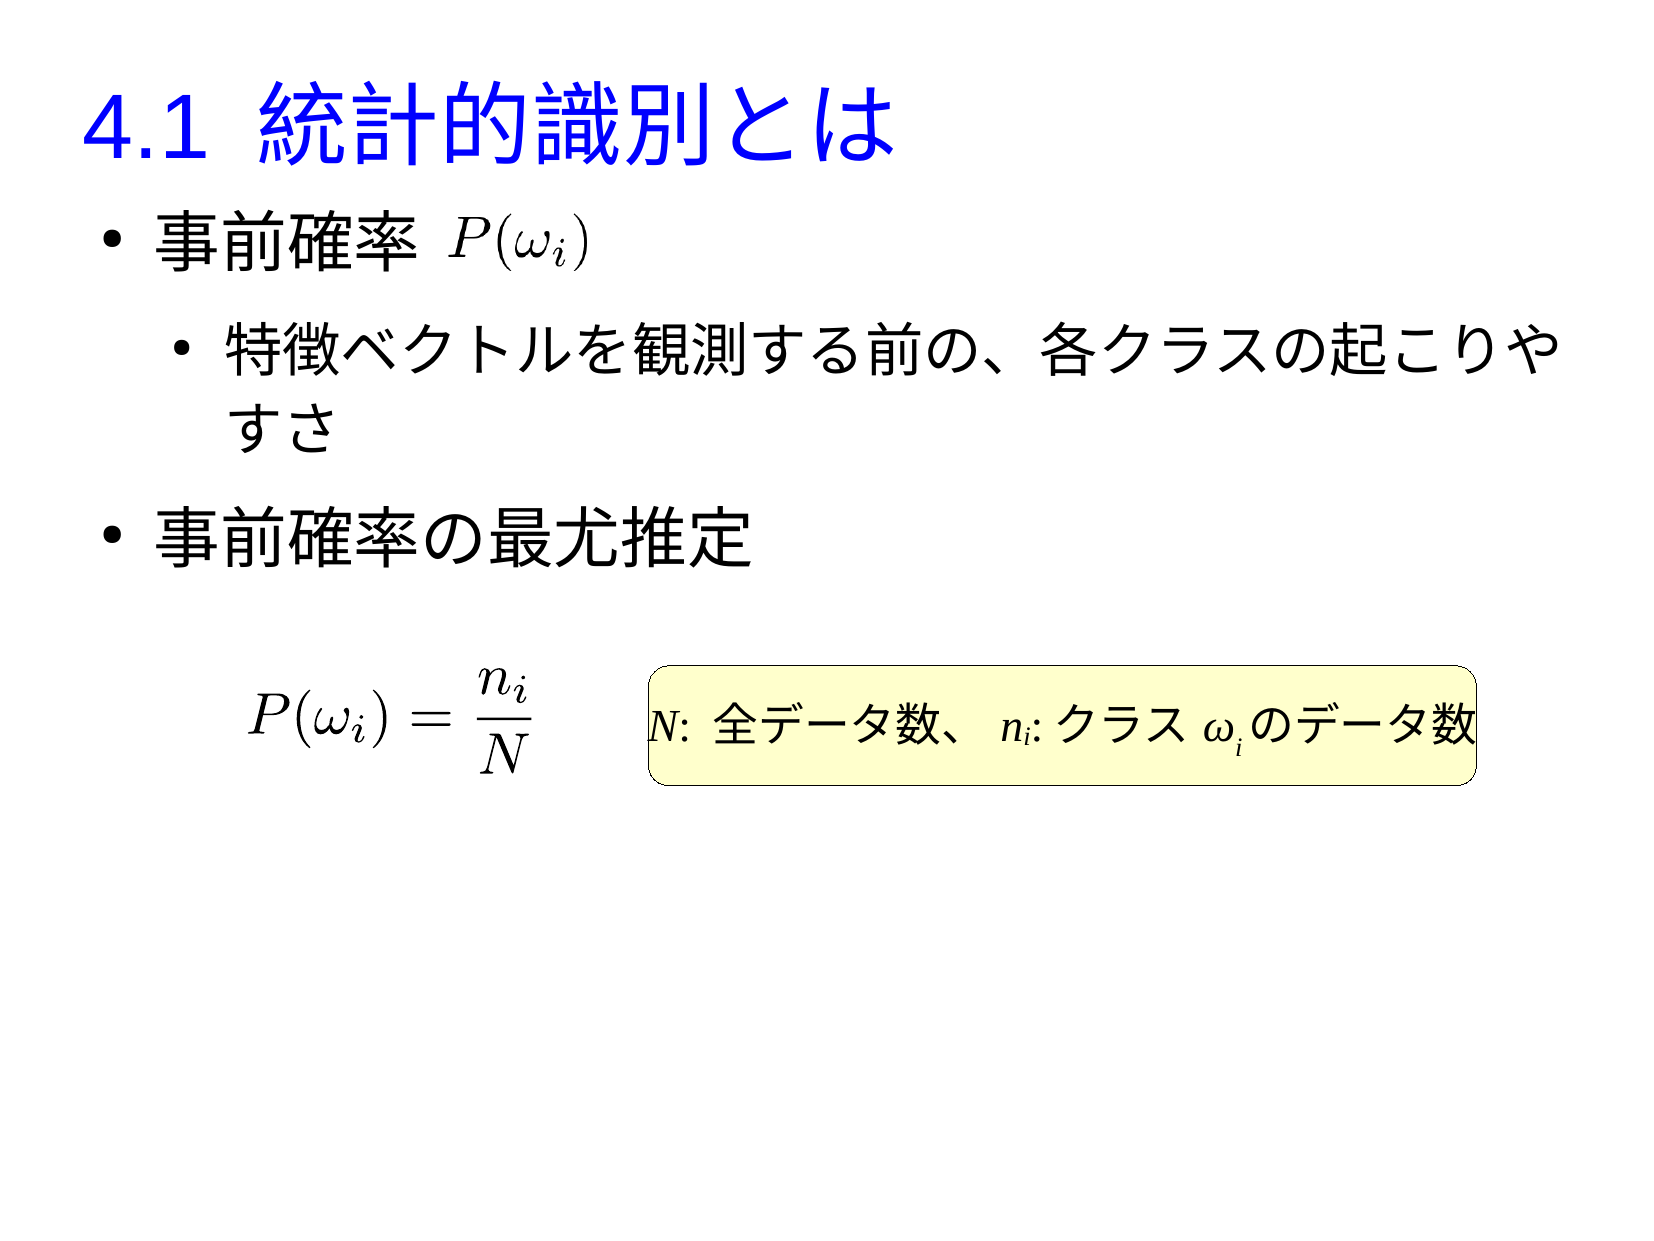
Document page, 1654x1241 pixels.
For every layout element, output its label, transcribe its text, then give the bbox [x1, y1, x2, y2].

title 4.1 統計的識別とは [82, 49, 1571, 195]
text_box N: 全データ数、ni:クラスωiのデータ数 [648, 665, 1477, 786]
list 事前確率 特徴ベクトルを観測する前の、各クラスの起こりやすさ 事前確率の最尤推定 [82, 195, 1571, 1087]
text_box [245, 668, 532, 774]
picture [448, 213, 587, 271]
